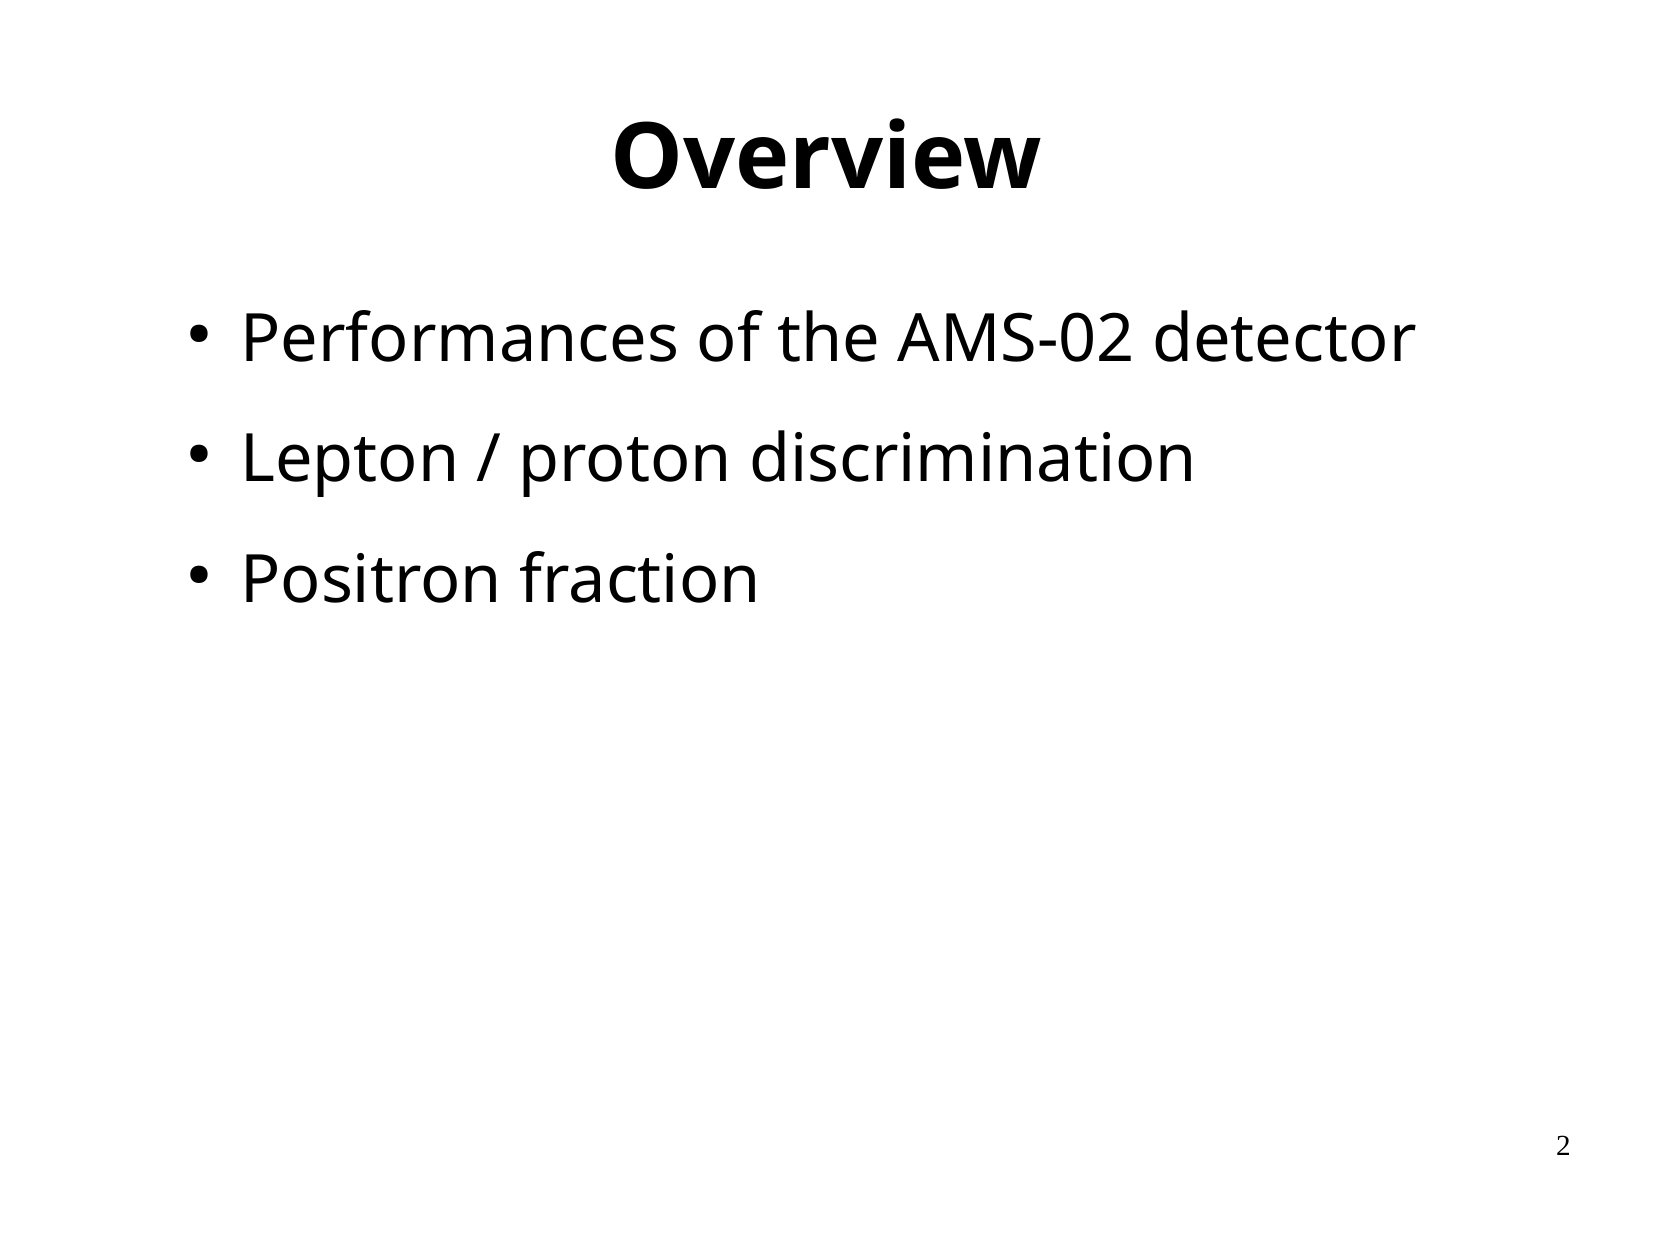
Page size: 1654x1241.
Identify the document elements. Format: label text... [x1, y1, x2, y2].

title Overview [82, 49, 1571, 257]
list Performances of the AMS-02 detector Lepton / proton discrimination Positron fraction [169, 290, 1571, 1010]
